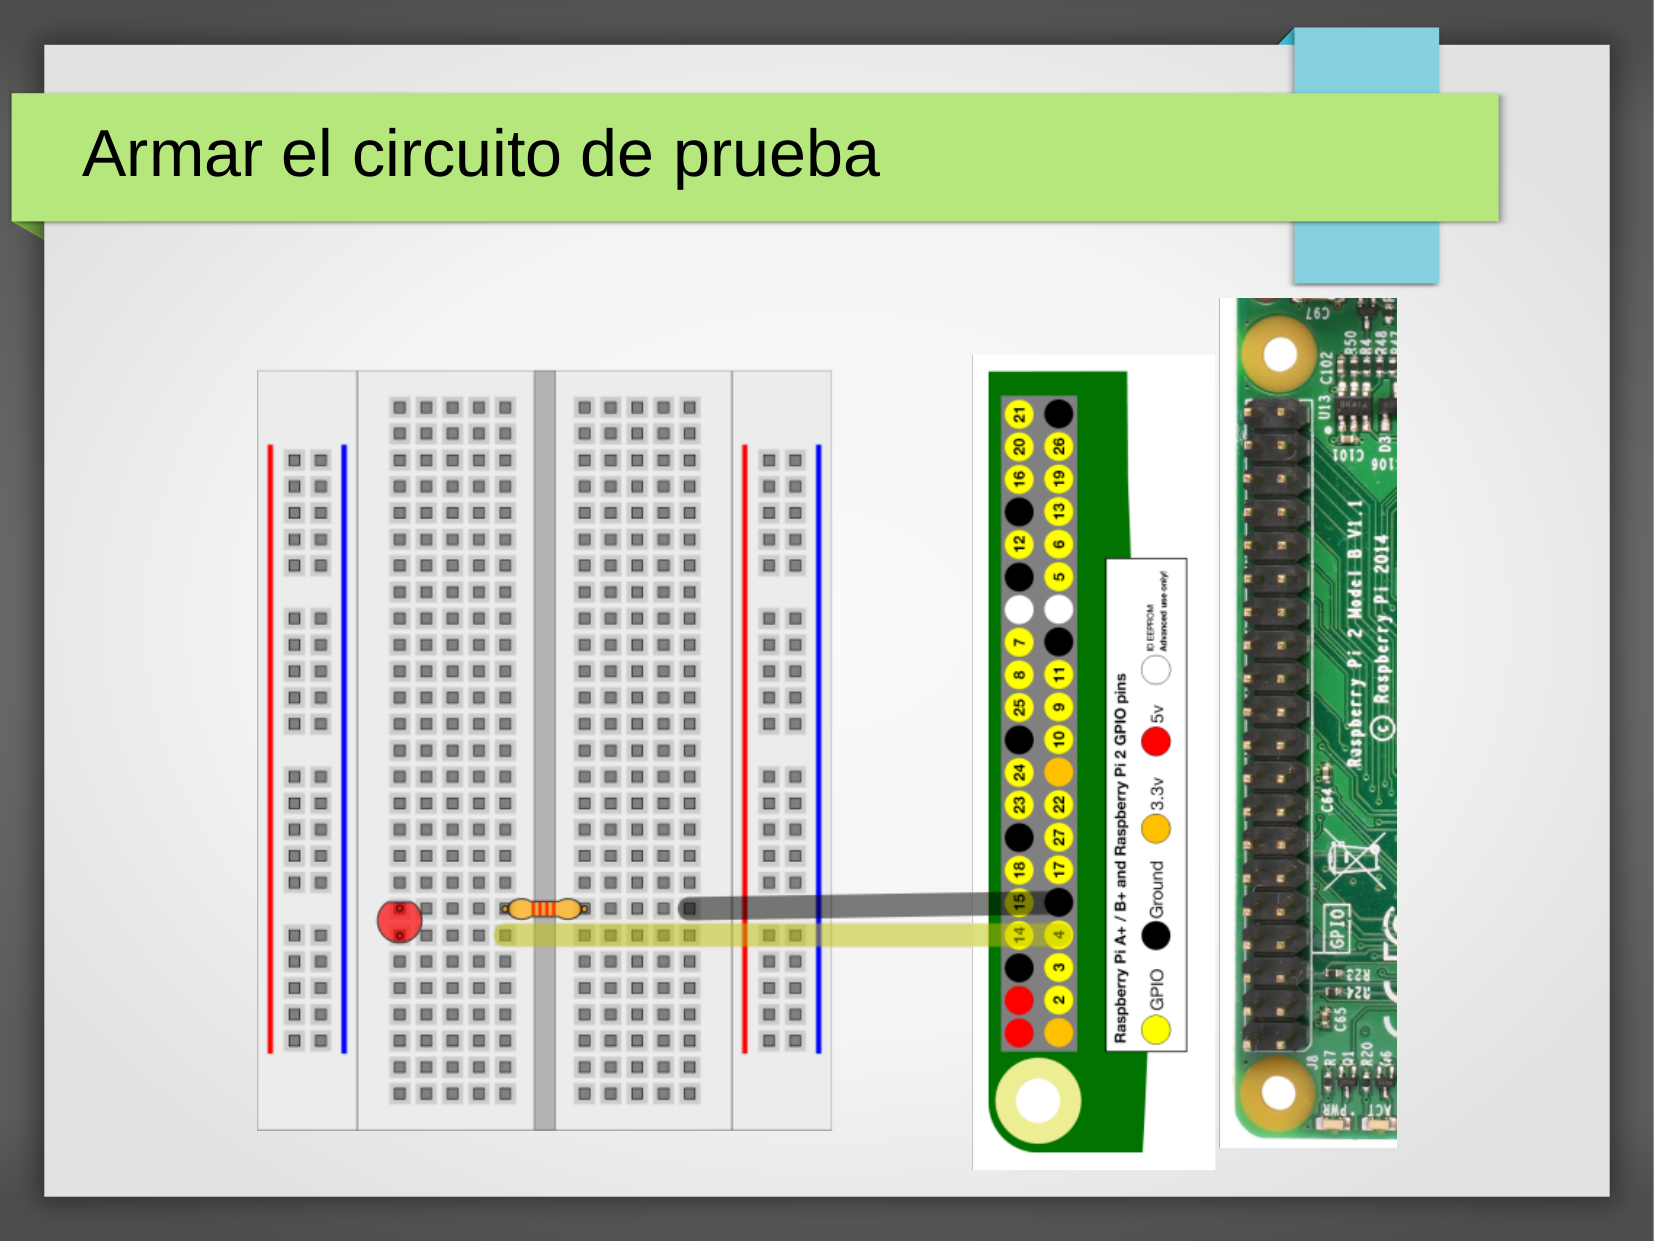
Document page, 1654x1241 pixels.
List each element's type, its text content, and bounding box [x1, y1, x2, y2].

picture [0, 0, 1654, 1241]
title Armar el circuito de prueba [82, 49, 1571, 257]
